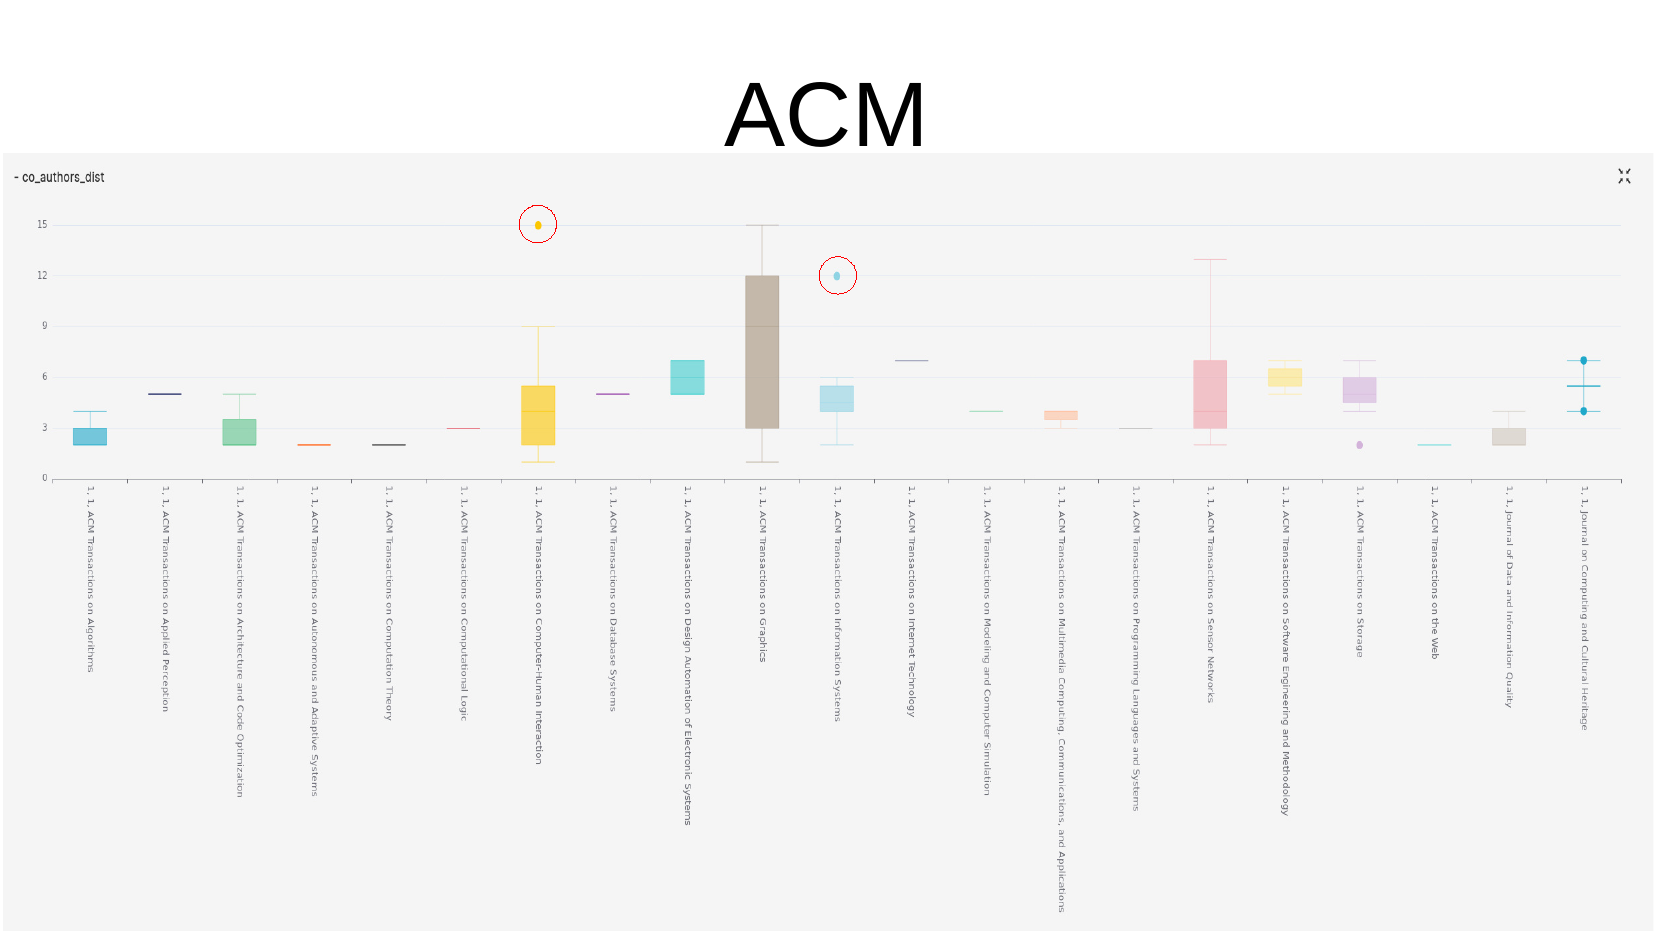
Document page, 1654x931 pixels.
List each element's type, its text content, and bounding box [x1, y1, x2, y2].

title ACM [82, 37, 1571, 153]
picture [3, 153, 1654, 931]
